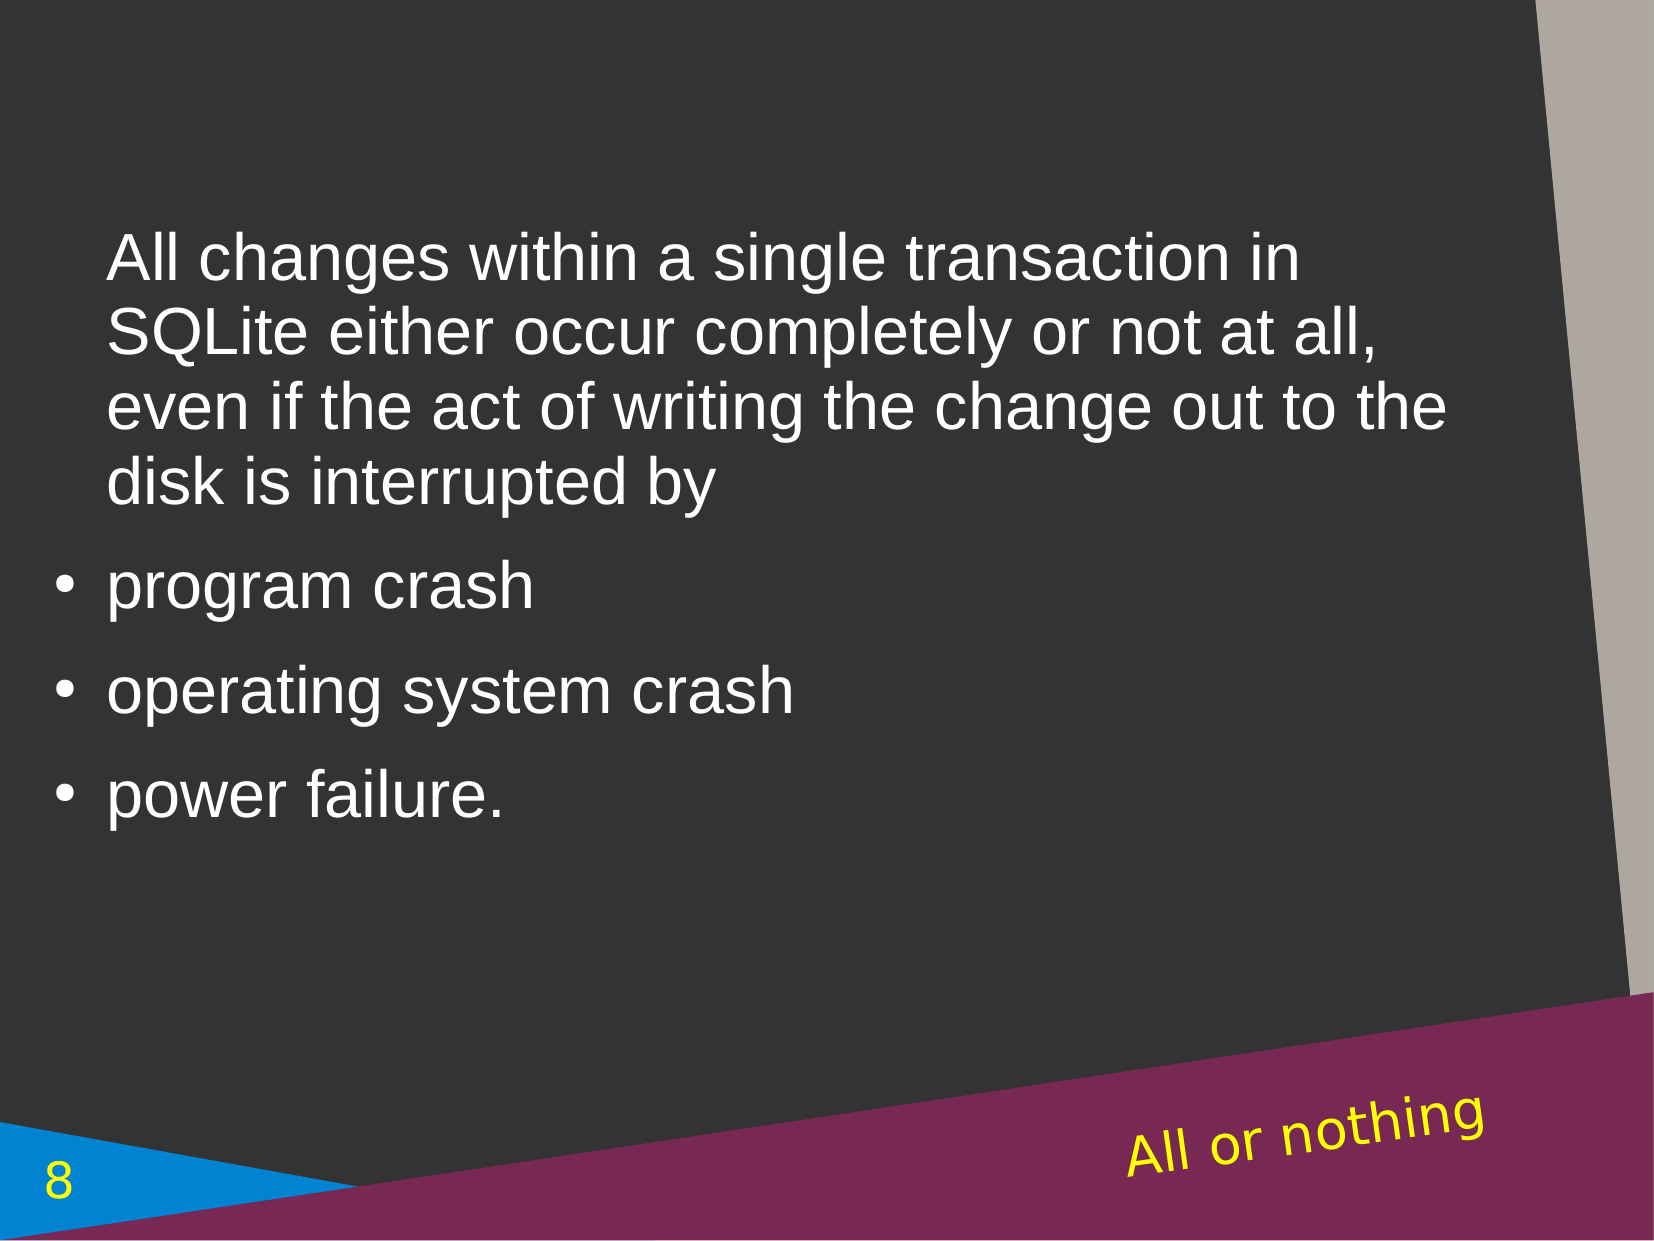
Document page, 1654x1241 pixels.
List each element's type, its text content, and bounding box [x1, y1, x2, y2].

list All changes within a single transaction in SQLite either occur completely or not at all, even if the act of writing the change out to the disk is interrupted by program crash operating system crash power failure. [35, 59, 1524, 993]
title All or nothing [956, 995, 1654, 1241]
